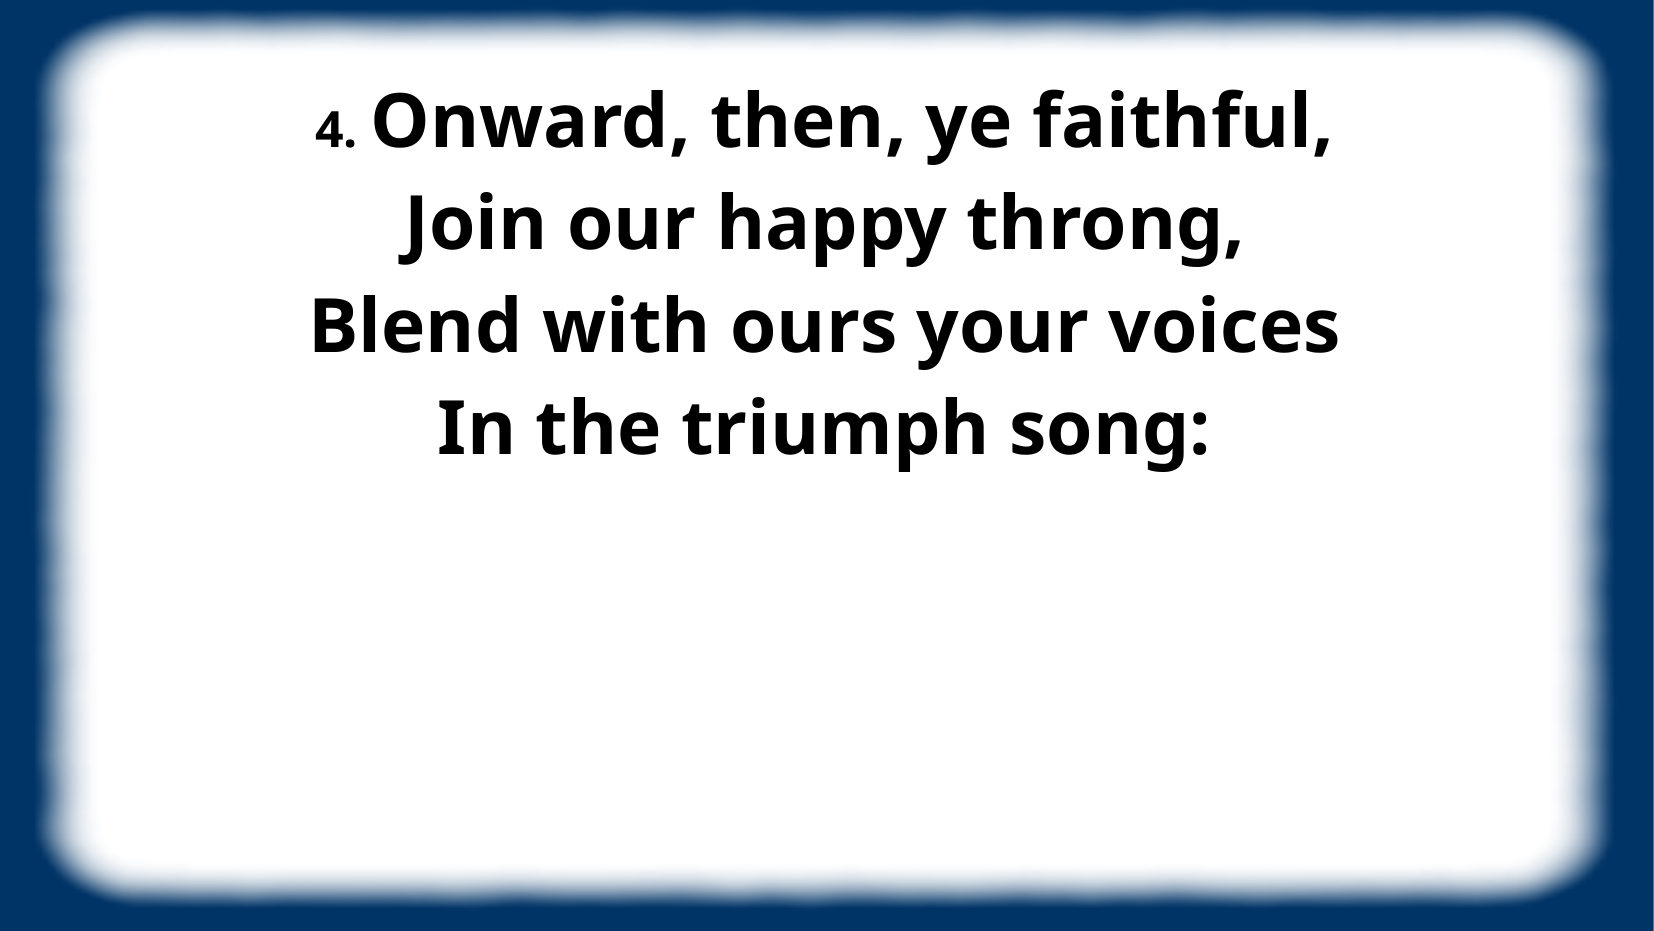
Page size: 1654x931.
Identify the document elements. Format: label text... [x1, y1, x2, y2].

text_box 4. Onward, then, ye faithful, Join our happy throng, Blend with ours your voices In the triumph song: [105, 60, 1546, 473]
picture [0, 0, 1654, 931]
